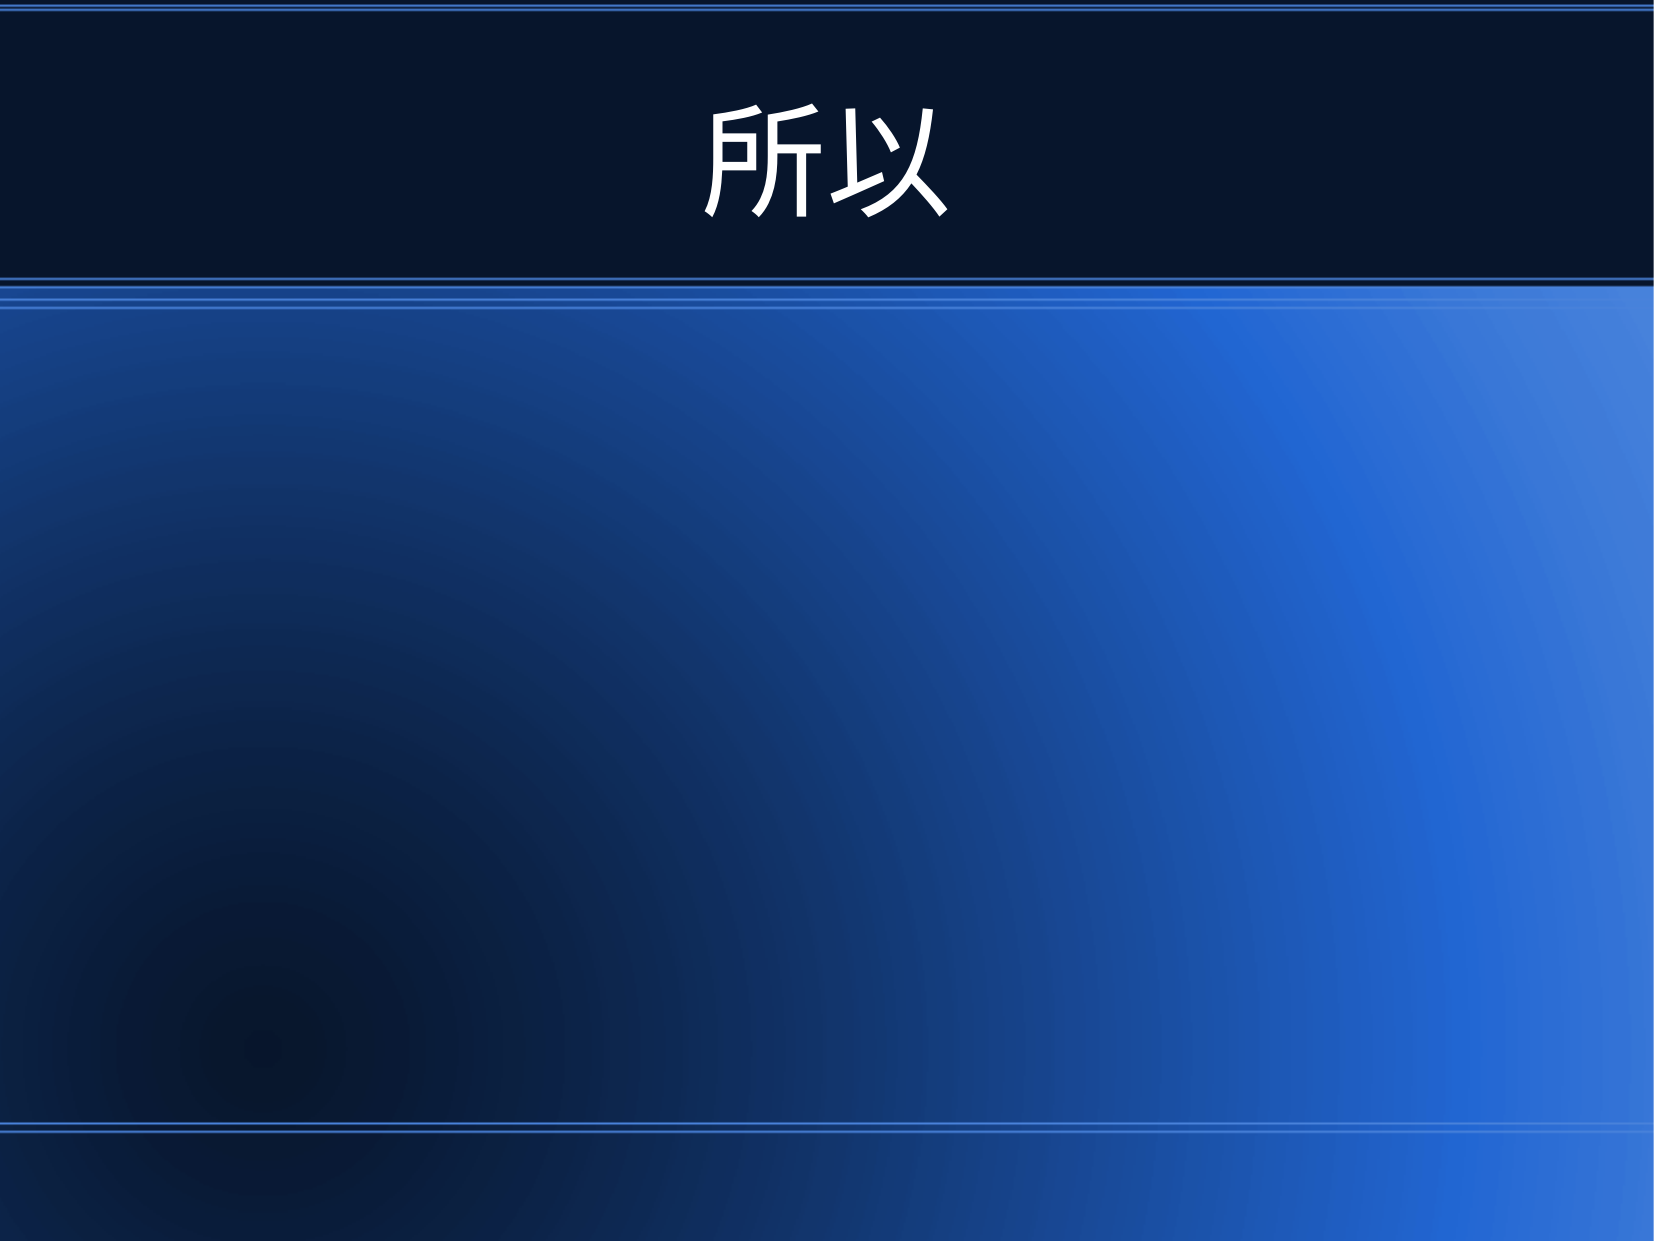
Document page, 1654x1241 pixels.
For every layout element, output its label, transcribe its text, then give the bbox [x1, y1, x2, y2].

picture [0, 0, 1654, 1241]
title 所以 [82, 49, 1571, 257]
